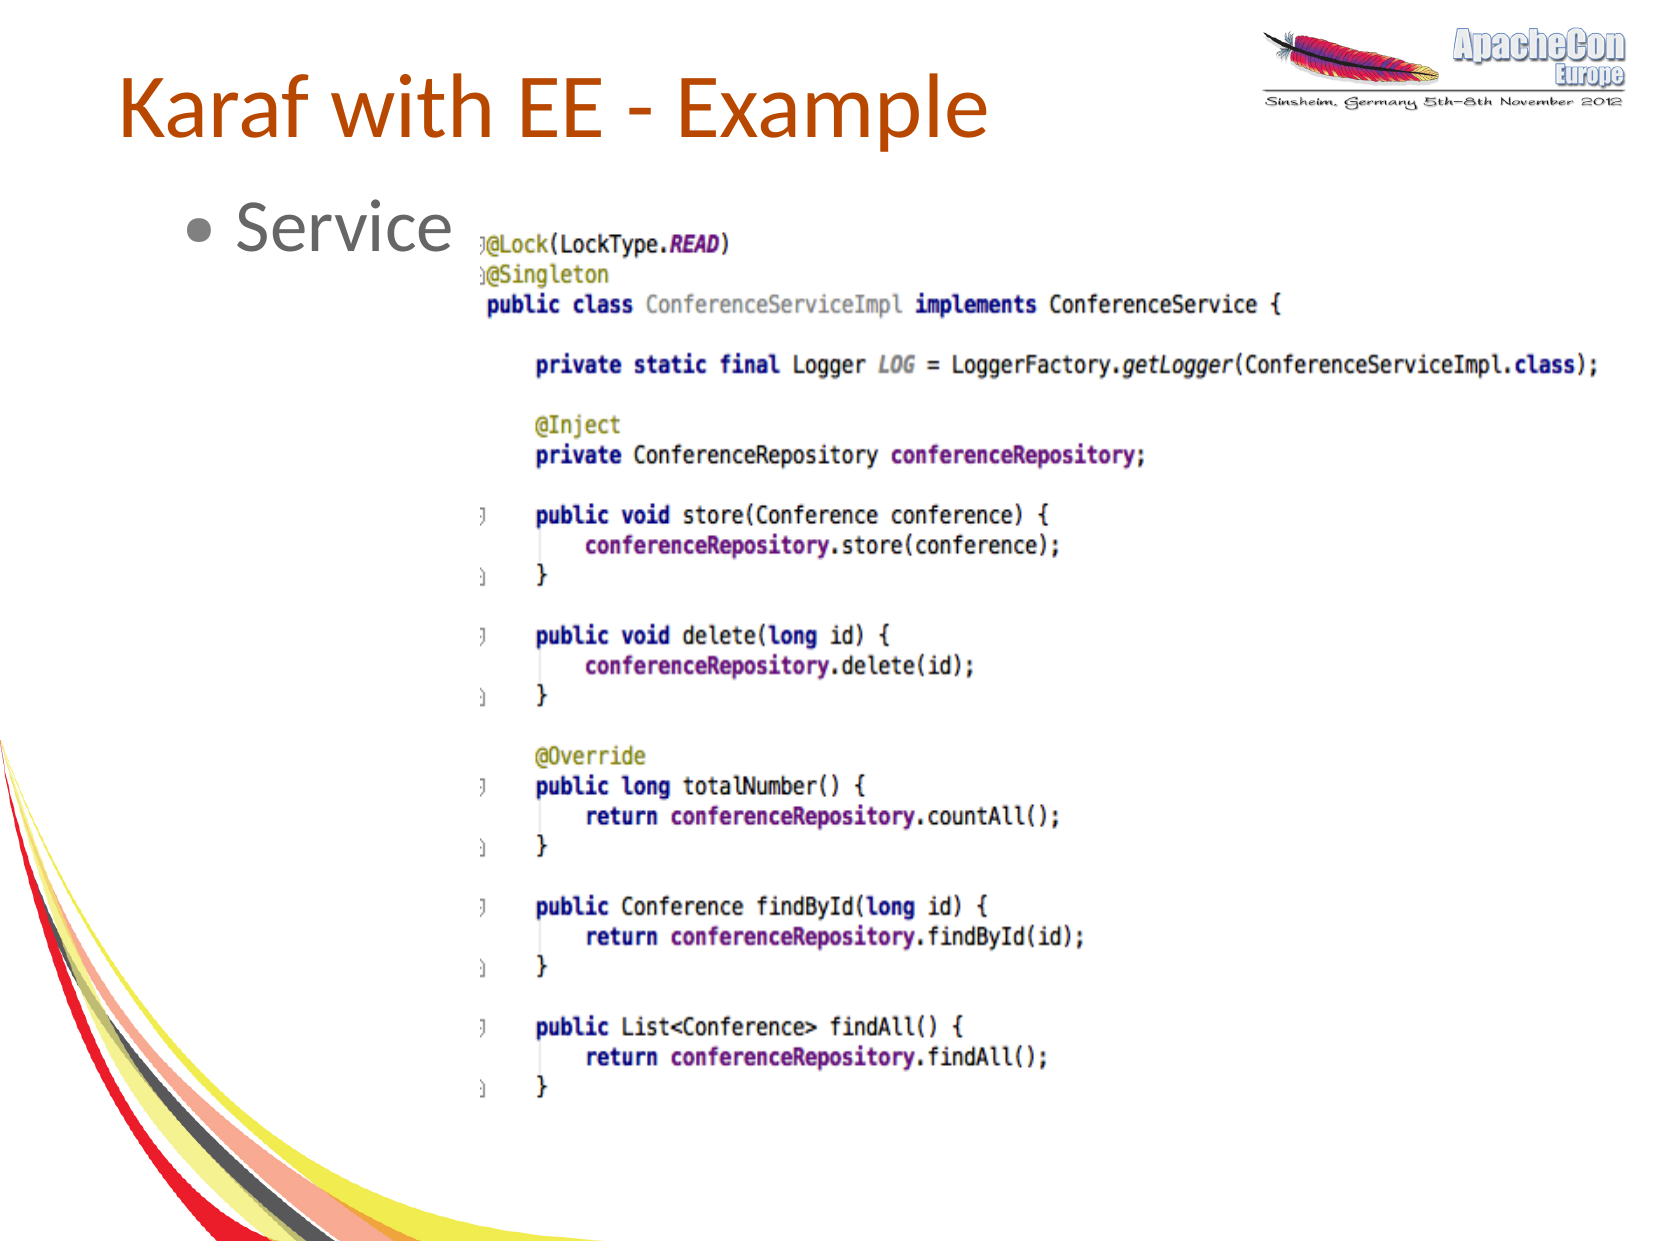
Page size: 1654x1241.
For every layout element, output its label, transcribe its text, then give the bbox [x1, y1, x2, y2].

title Karaf with EE - Example [59, 59, 1418, 171]
picture [0, 0, 1654, 1241]
list Service [165, 195, 1524, 901]
